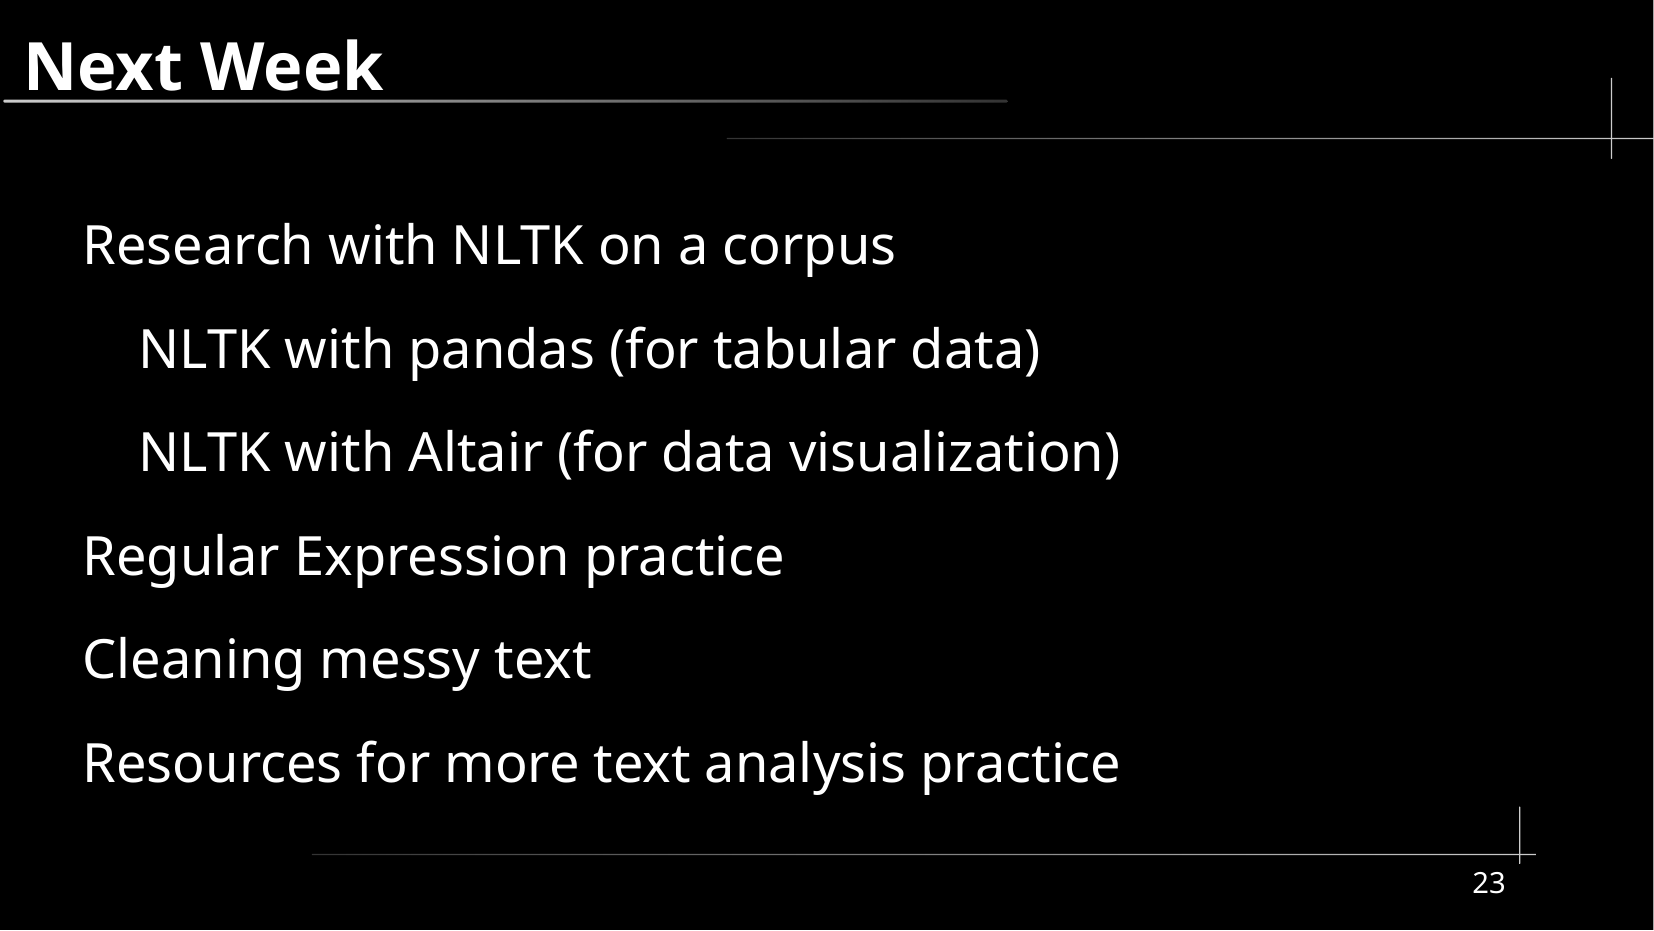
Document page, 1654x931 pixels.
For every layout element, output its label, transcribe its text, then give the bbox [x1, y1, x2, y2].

list Research with NLTK on a corpus NLTK with pandas (for tabular data) NLTK with Altair (for data visualization) Regular Expression practice Cleaning messy text Resources for more text analysis practice [82, 206, 1571, 827]
title Next Week [23, 11, 1589, 119]
